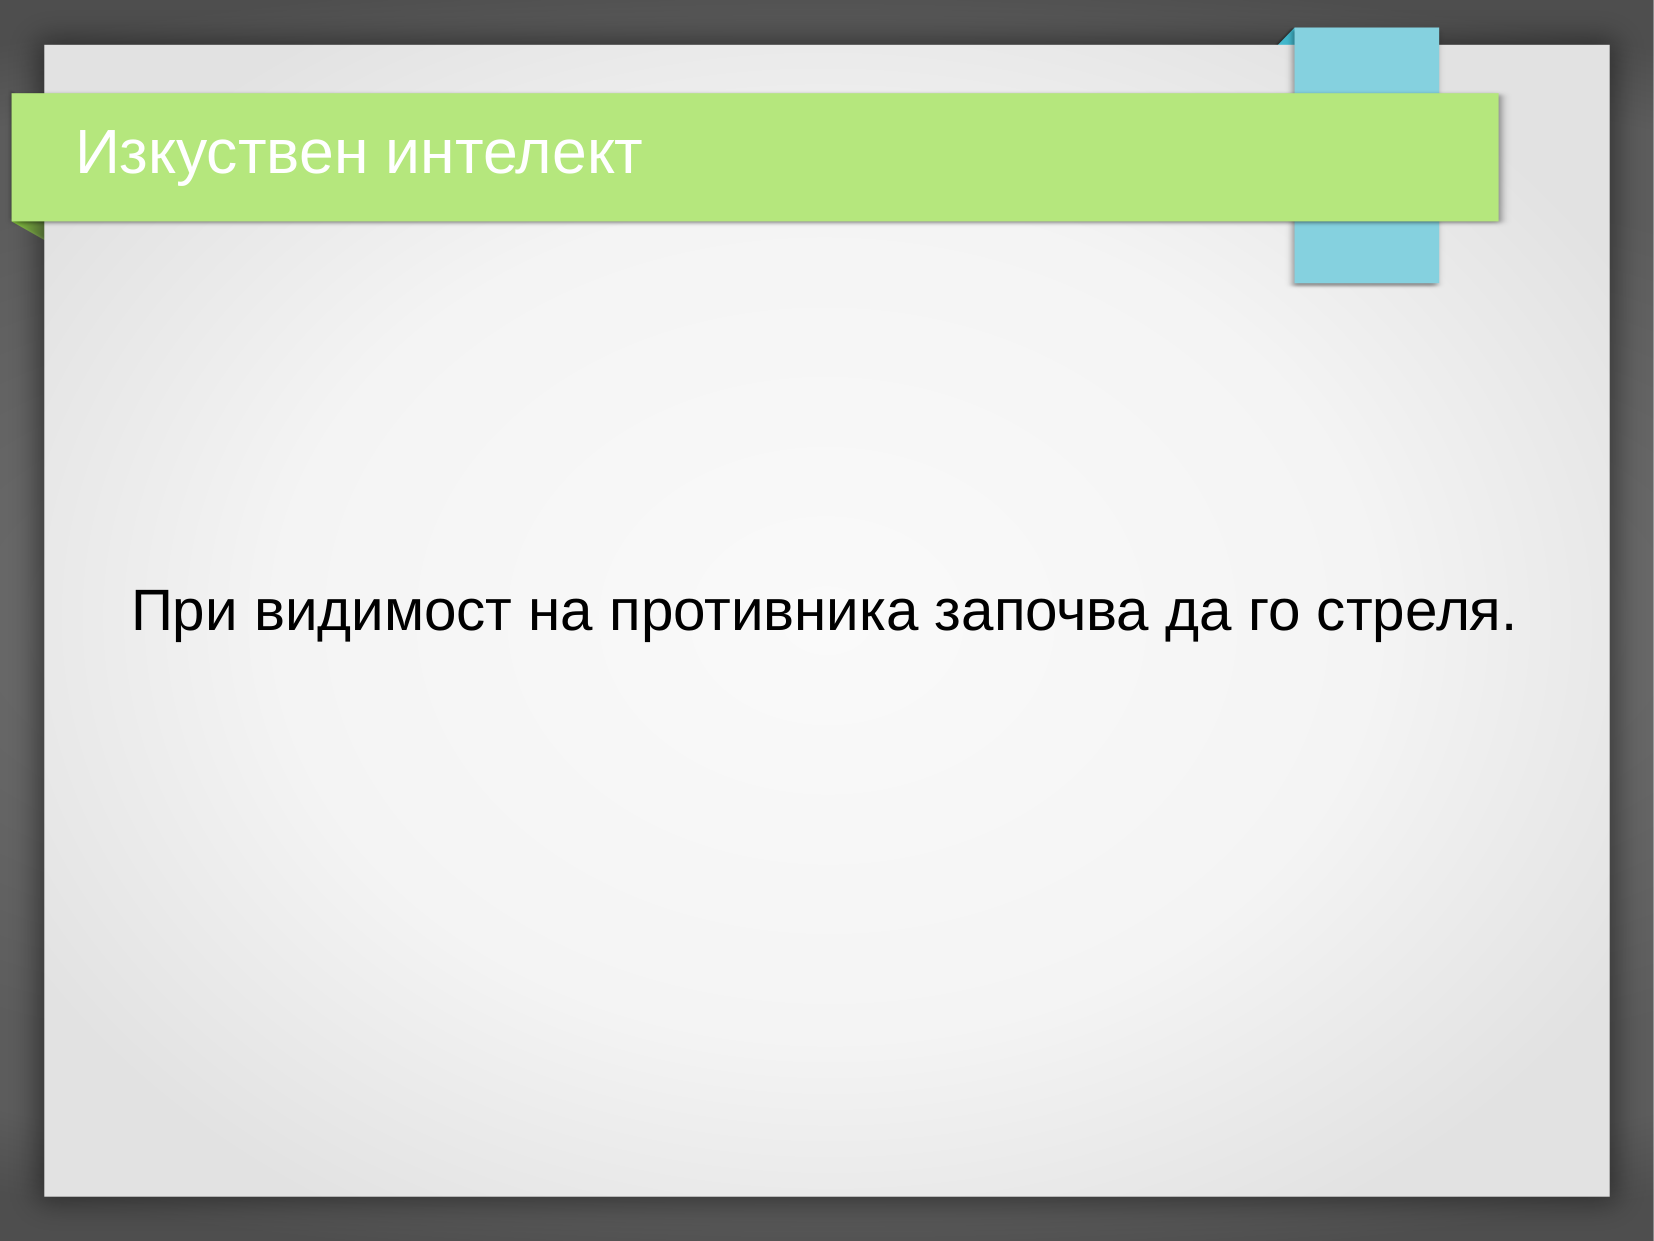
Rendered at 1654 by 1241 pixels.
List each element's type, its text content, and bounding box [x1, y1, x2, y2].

text_box При видимост на противника започва да го стреля. [60, 570, 1591, 650]
title Изкуствен интелект [75, 47, 1564, 256]
picture [0, 0, 1654, 1241]
